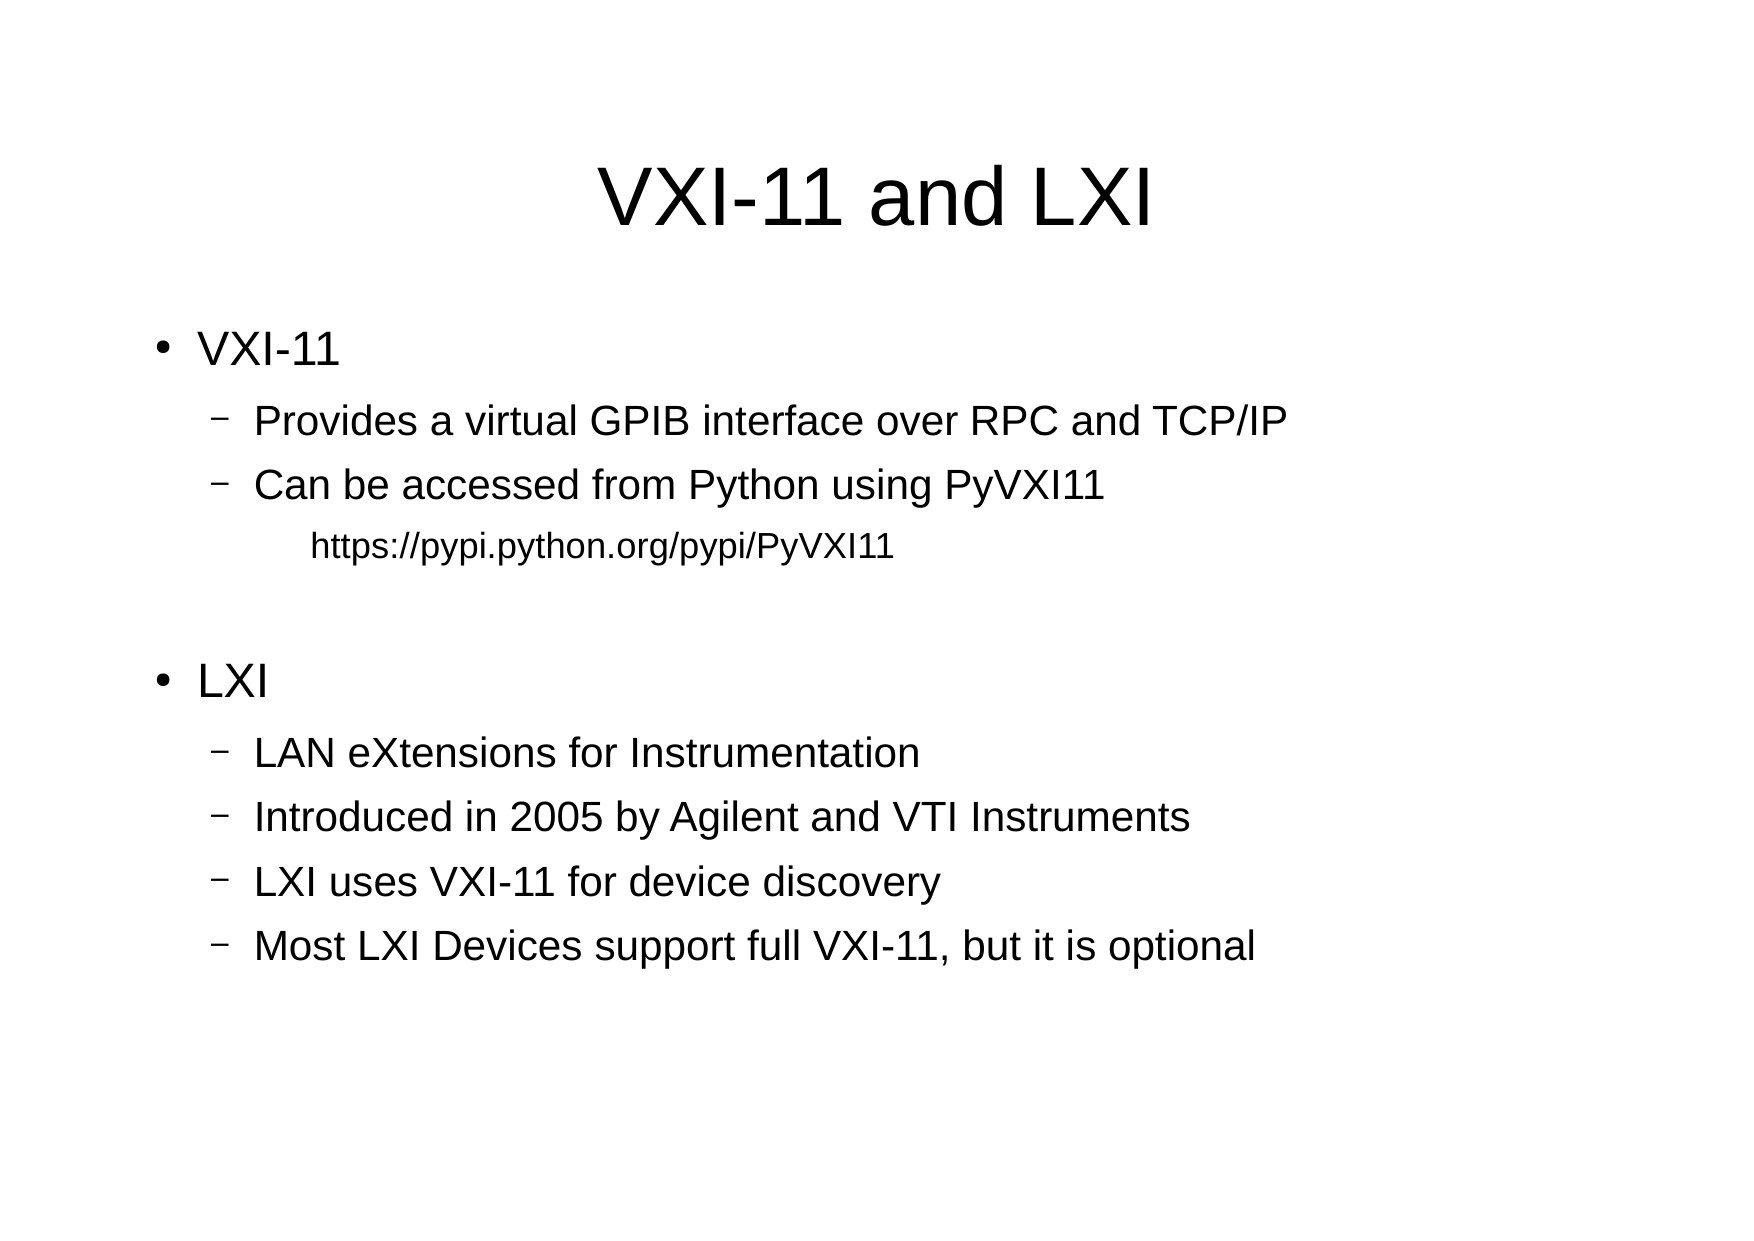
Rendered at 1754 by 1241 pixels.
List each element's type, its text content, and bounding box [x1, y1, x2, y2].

list VXI-11 Provides a virtual GPIB interface over RPC and TCP/IP Can be accessed from Python using PyVXI11 https://pypi.python.org/pypi/PyVXI11 LXI LAN eXtensions for Instrumentation Introduced in 2005 by Agilent and VTI Instruments LXI uses VXI-11 for device discovery Most LXI Devices support full VXI-11, but it is optional [140, 321, 1581, 973]
title VXI-11 and LXI [140, 103, 1614, 291]
